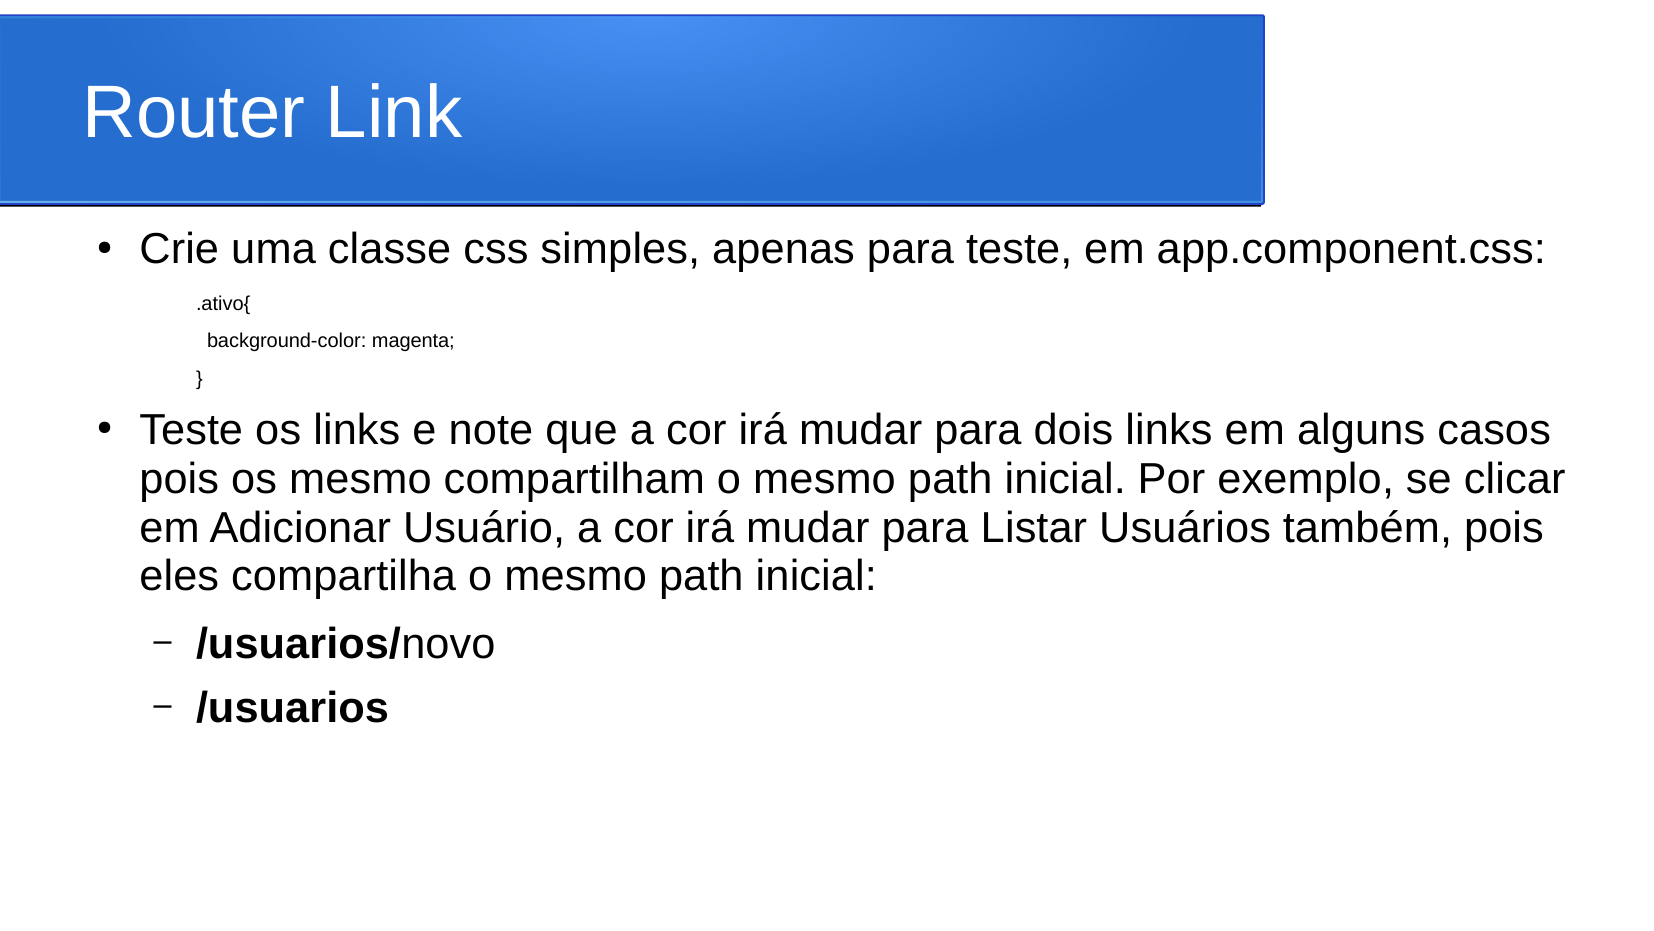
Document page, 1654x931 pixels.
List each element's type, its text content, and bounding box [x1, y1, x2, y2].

list Crie uma classe css simples, apenas para teste, em app.component.css: .ativo{ background-color: magenta; } Teste os links e note que a cor irá mudar para dois links em alguns casos pois os mesmo compartilham o mesmo path inicial. Por exemplo, se clicar em Adicionar Usuário, a cor irá mudar para Listar Usuários também, pois eles compartilha o mesmo path inicial: /usuarios/novo /usuarios [82, 224, 1571, 764]
title Router Link [82, 35, 1235, 189]
